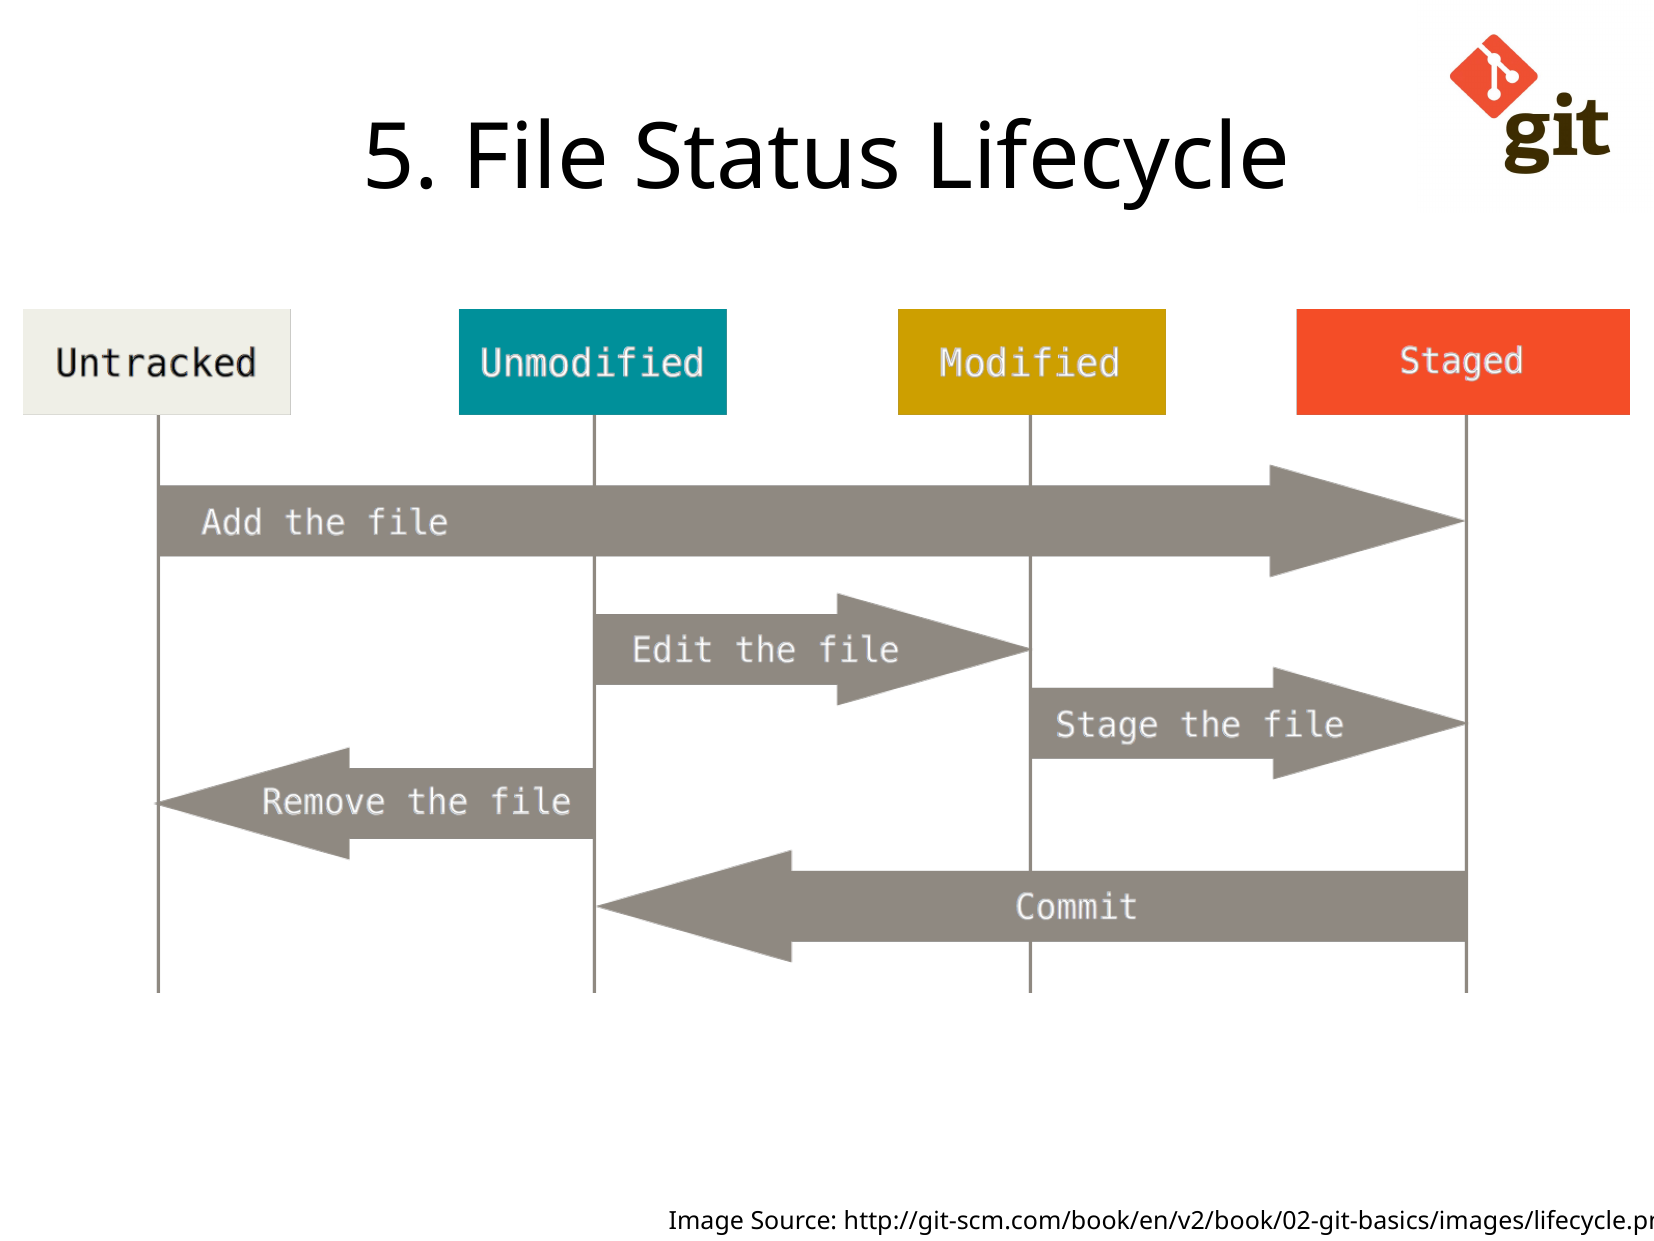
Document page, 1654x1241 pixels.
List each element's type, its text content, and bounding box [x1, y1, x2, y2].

picture [23, 309, 1630, 993]
text_box Image Source: http://git-scm.com/book/en/v2/book/02-git-basics/images/lifecycle.png [690, 1195, 1653, 1241]
title 5. File Status Lifecycle [82, 49, 1571, 257]
picture [1417, 0, 1654, 213]
